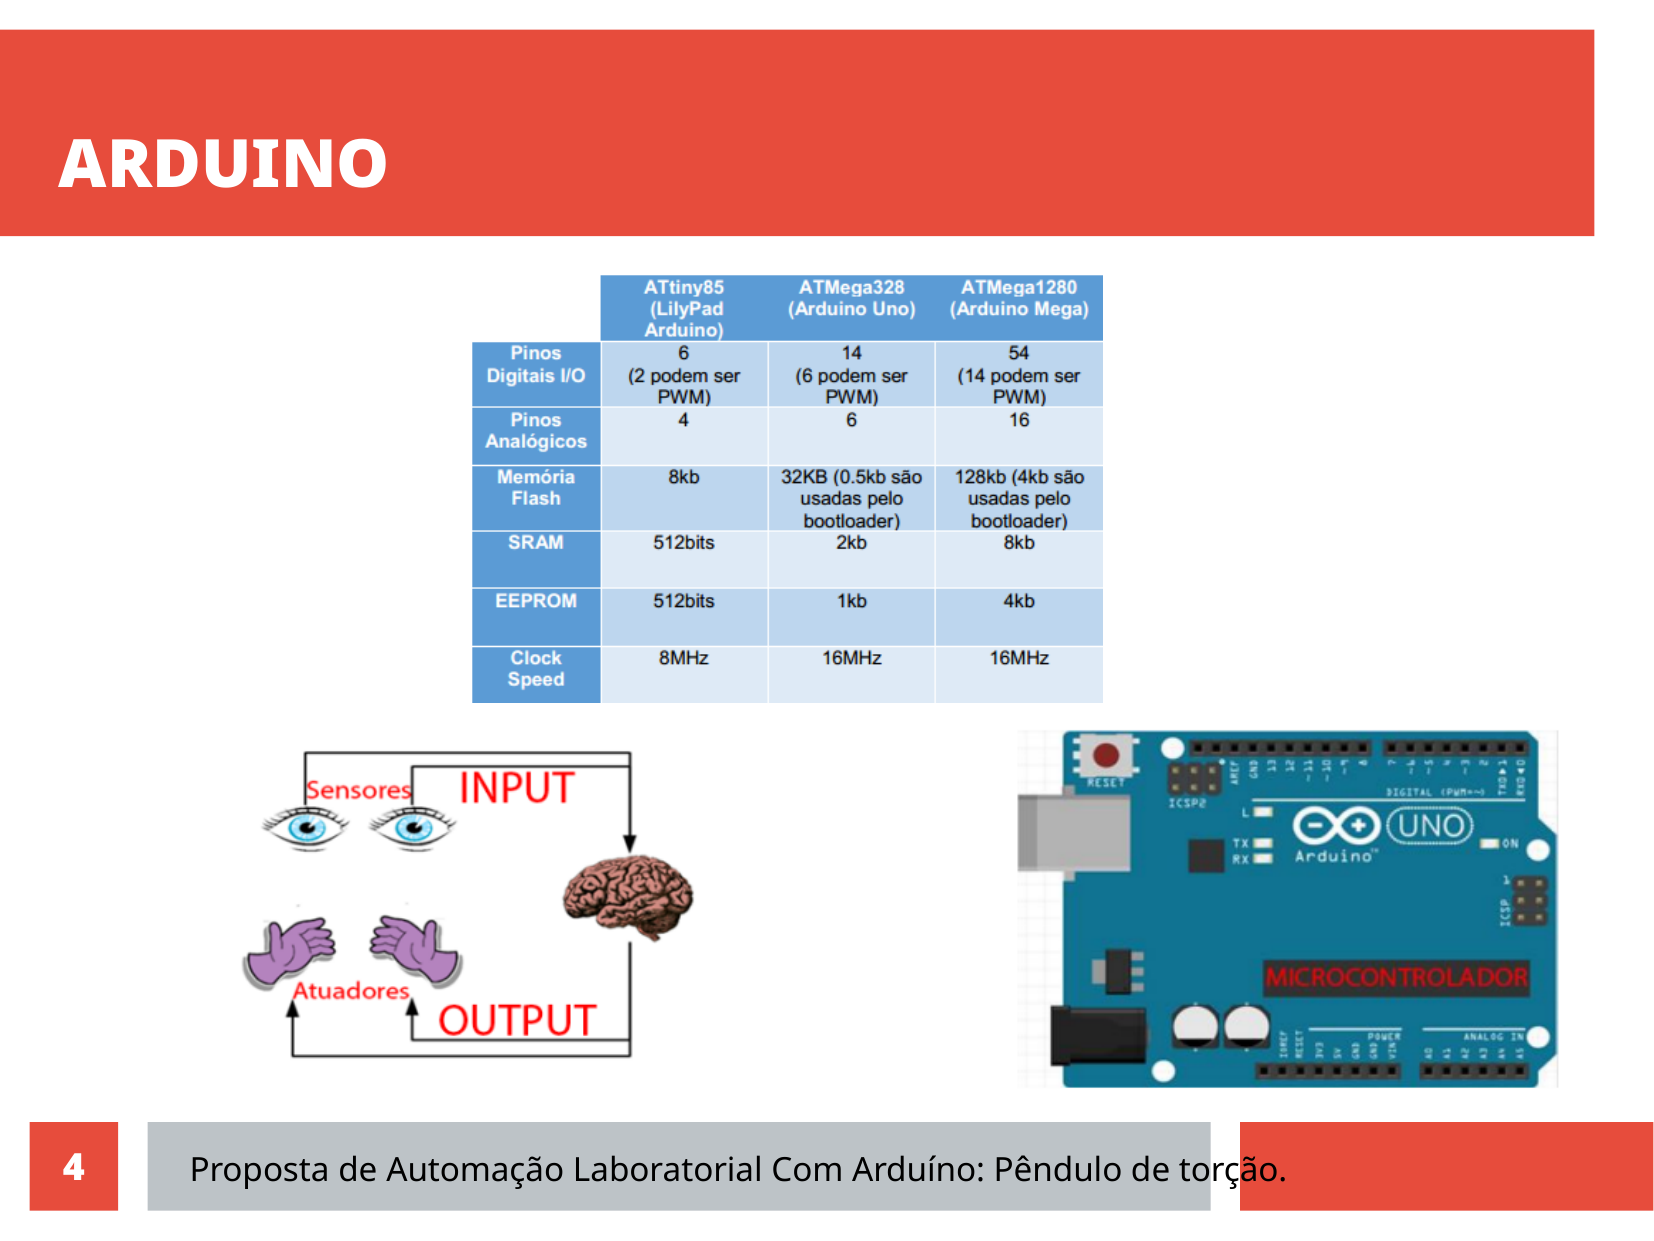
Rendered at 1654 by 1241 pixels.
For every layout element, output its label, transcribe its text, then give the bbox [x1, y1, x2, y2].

picture [213, 740, 705, 1063]
picture [1003, 719, 1567, 1093]
text_box Proposta de Automação Laboratorial Com Arduíno: Pêndulo de torção. [174, 1138, 1179, 1196]
picture [471, 274, 1103, 703]
title ARDUINO [59, 59, 1595, 207]
